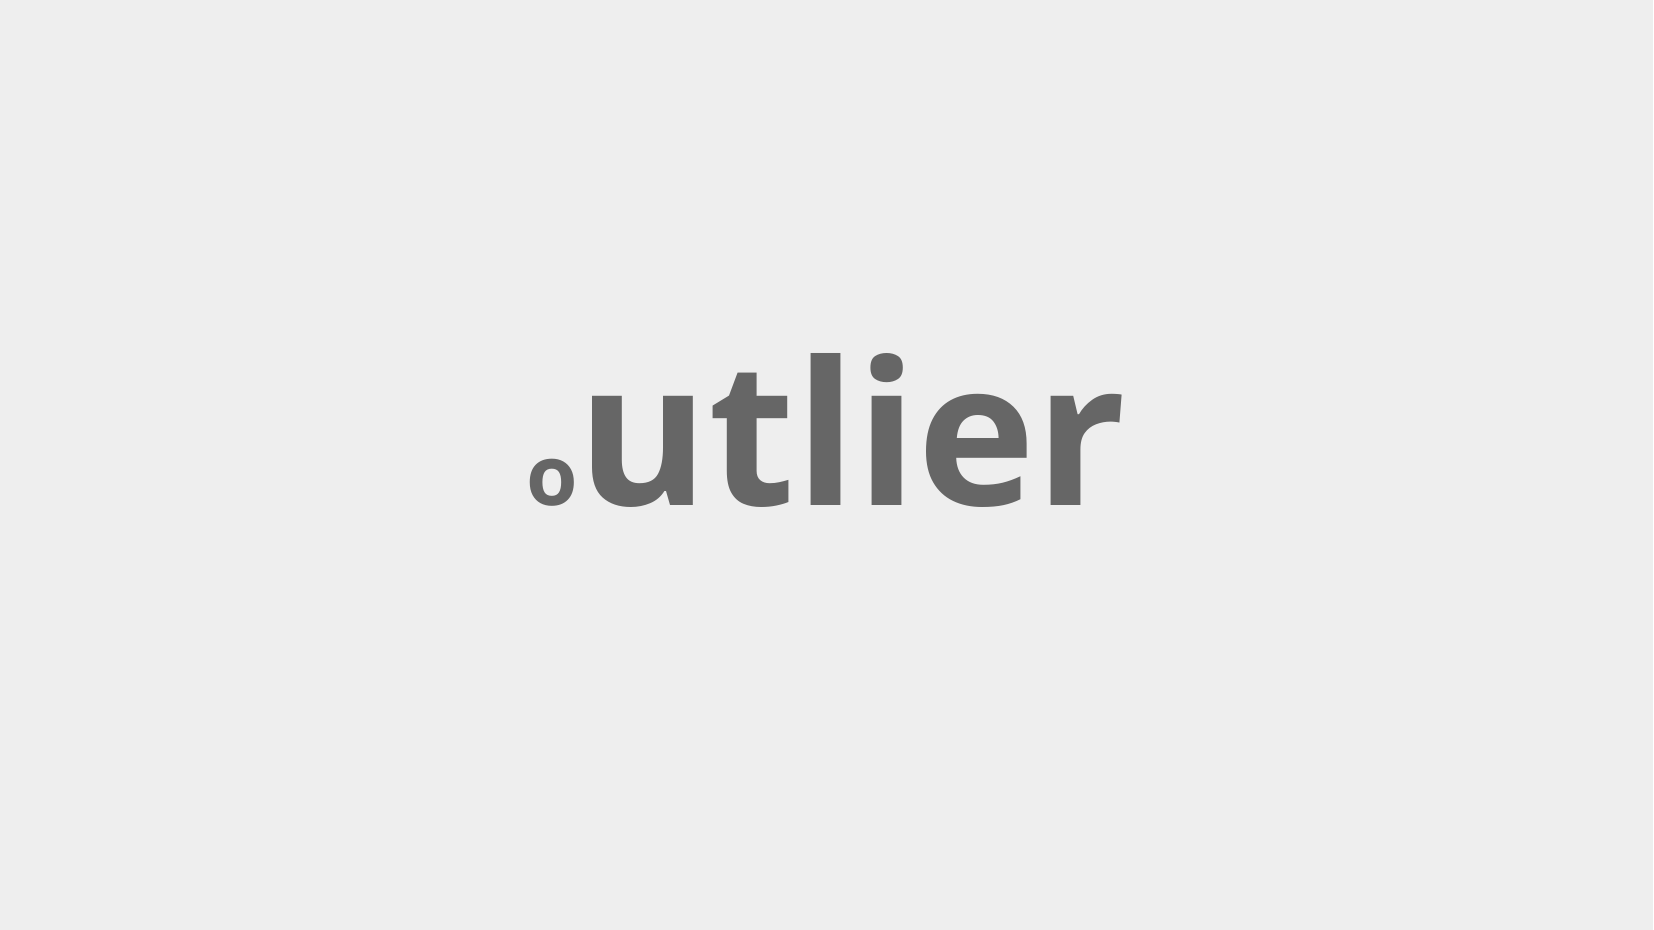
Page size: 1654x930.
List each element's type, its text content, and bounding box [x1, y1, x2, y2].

title outlier [82, 315, 1571, 540]
